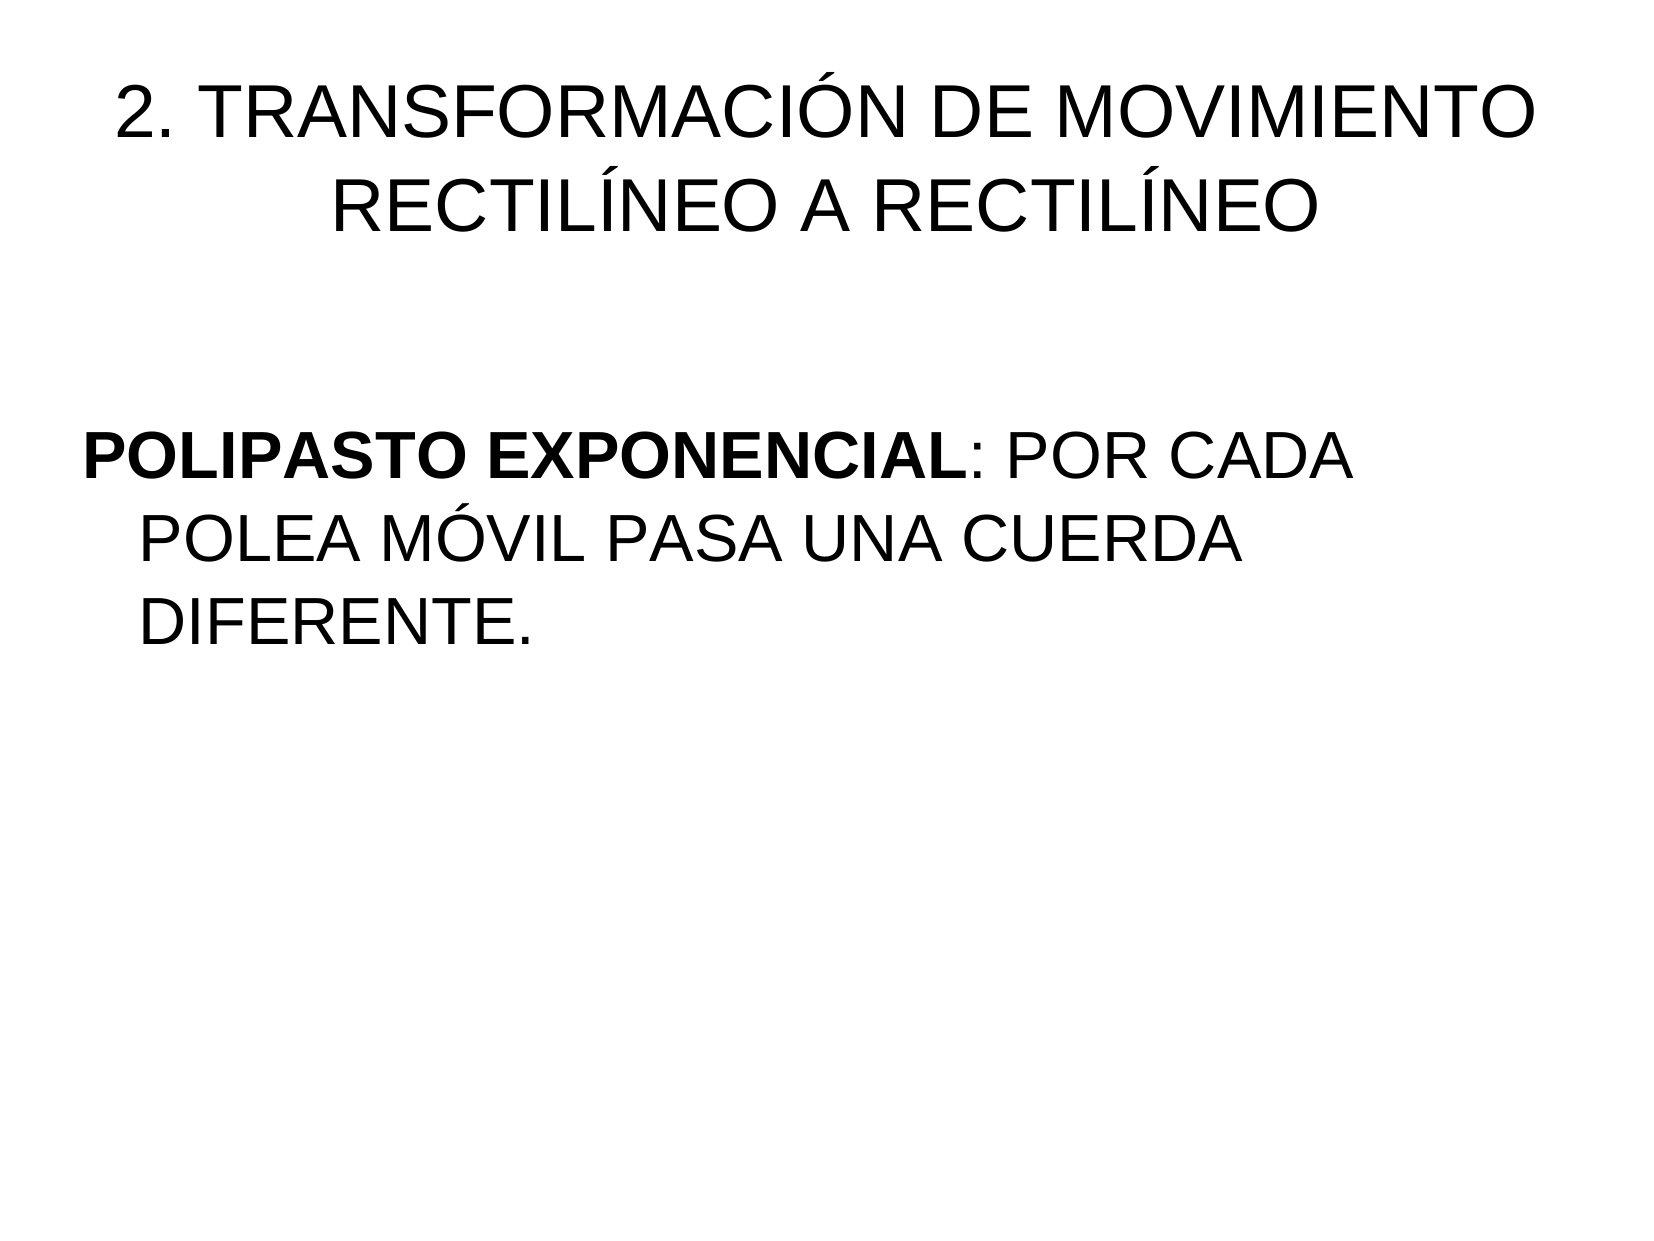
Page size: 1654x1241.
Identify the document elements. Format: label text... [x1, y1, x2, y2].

text_box POLIPASTO EXPONENCIAL: POR CADA POLEA MÓVIL PASA UNA CUERDA DIFERENTE. [82, 297, 1571, 1102]
title 2. TRANSFORMACIÓN DE MOVIMIENTO RECTILÍNEO A RECTILÍNEO [82, 38, 1571, 268]
